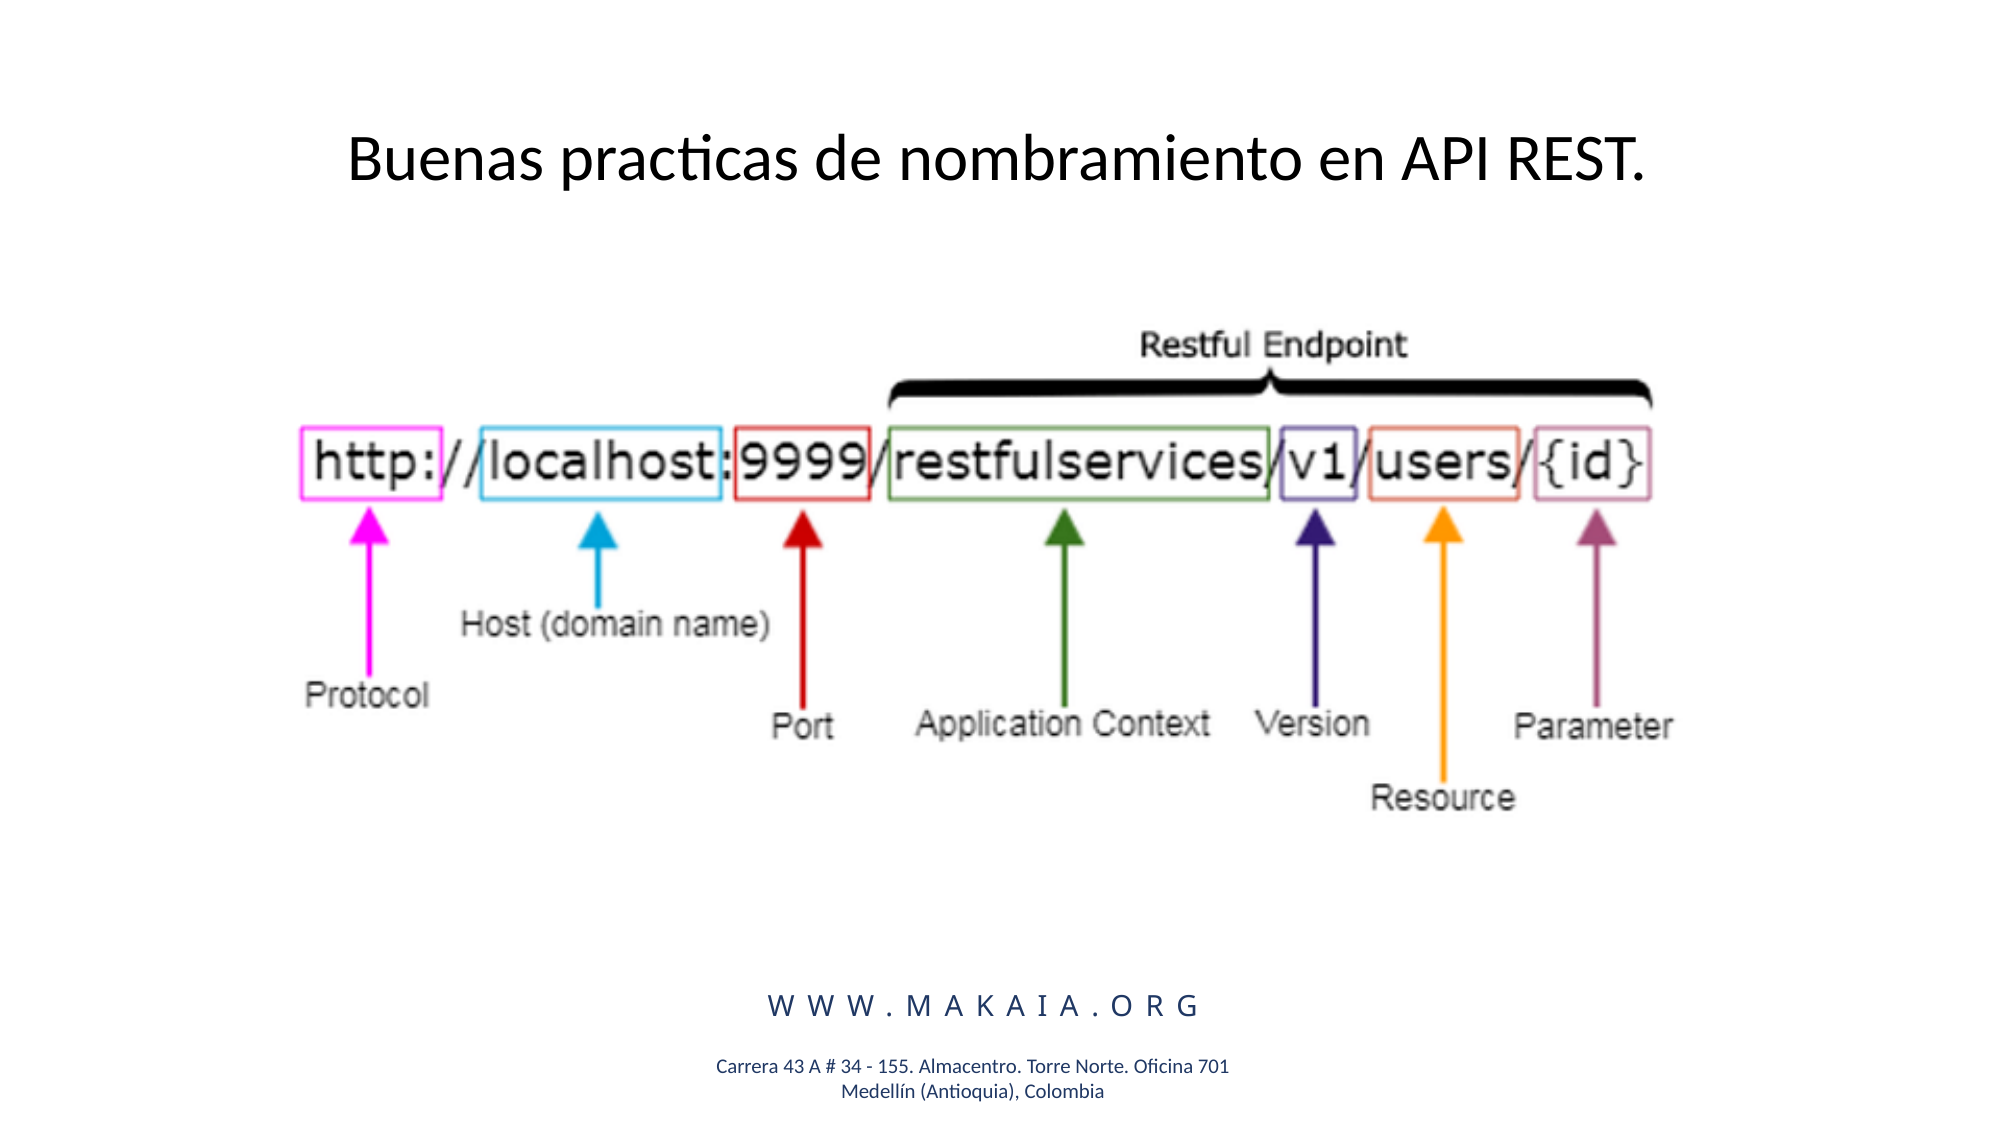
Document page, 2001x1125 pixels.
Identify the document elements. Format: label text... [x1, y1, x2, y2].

text_box WWW.MAKAIA.ORG [489, 980, 1477, 1031]
text_box Carrera 43 A # 34 - 155. Almacentro. Torre Norte. Oficina 701 Medellín (Antioquia), Colombia [425, 1045, 1521, 1111]
picture [270, 306, 1730, 876]
text_box Buenas practicas de nombramiento en API REST. [332, 106, 1668, 203]
